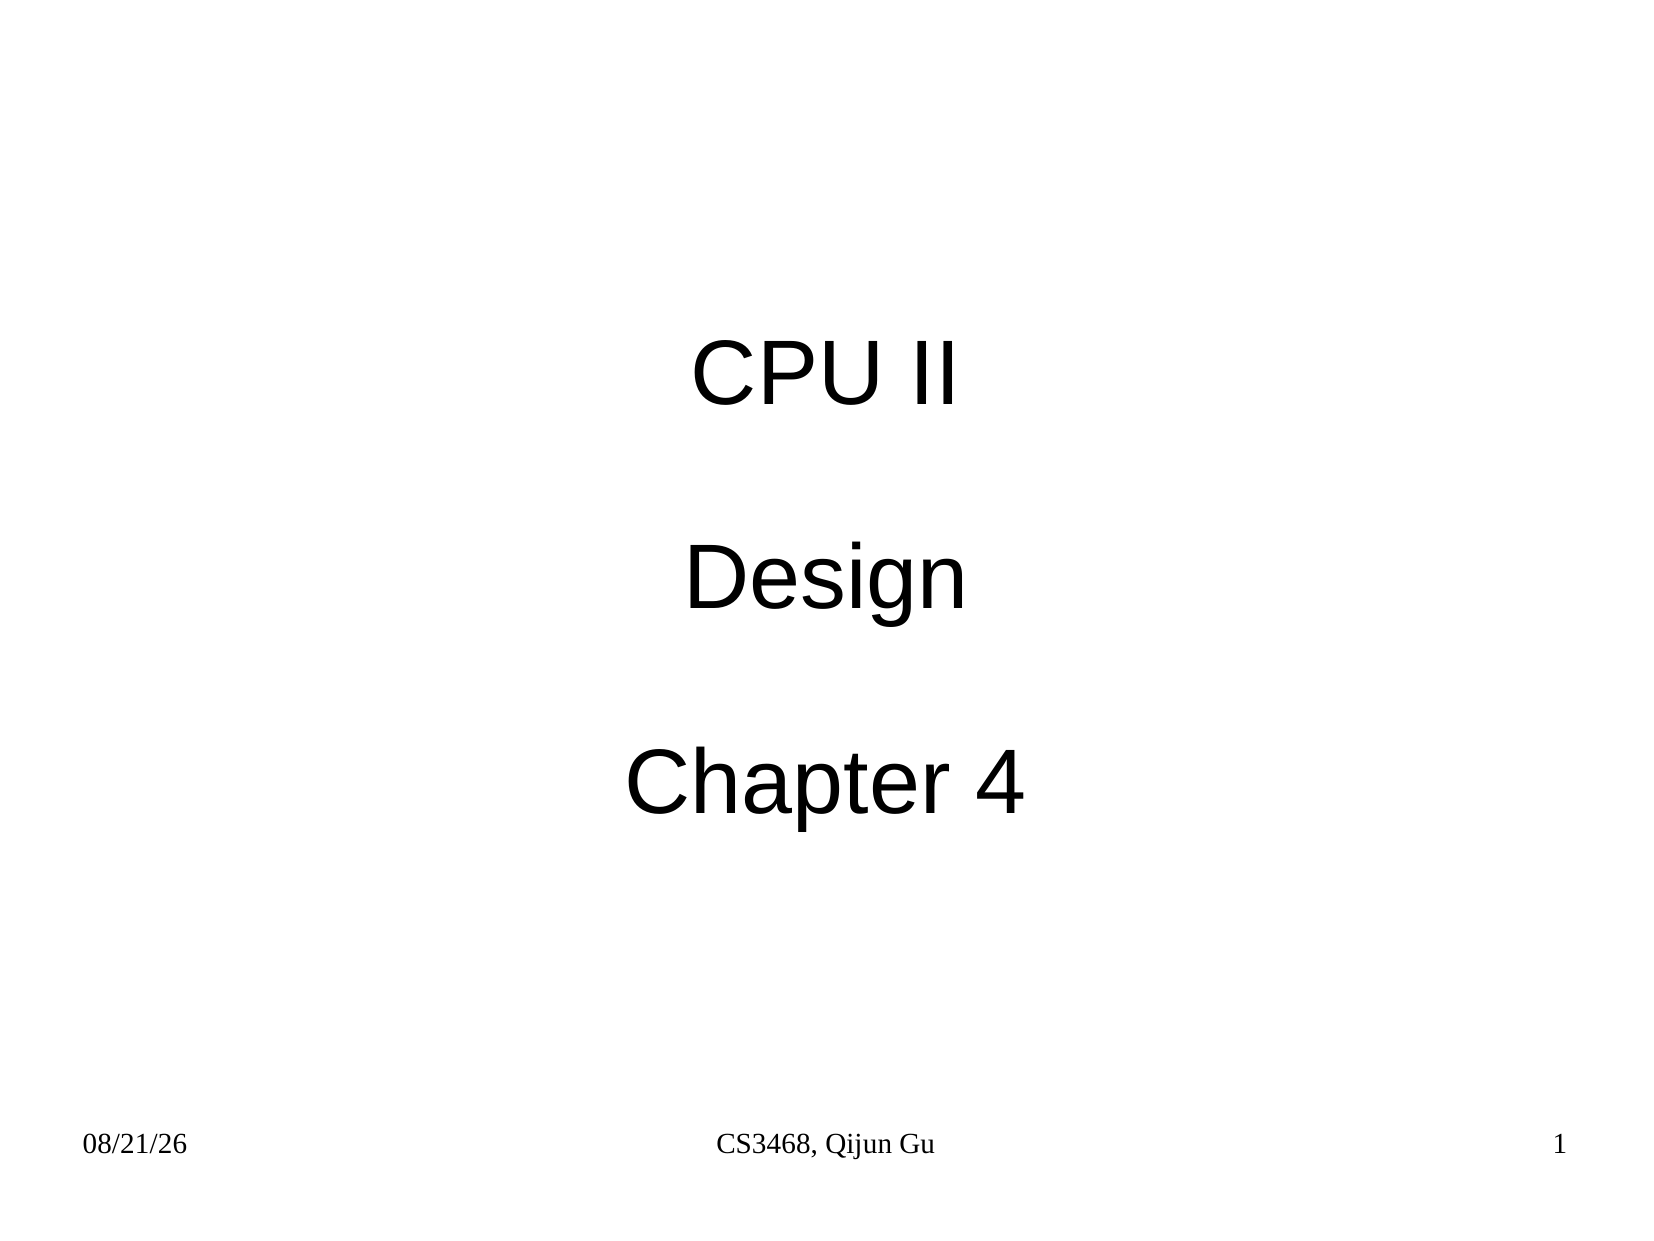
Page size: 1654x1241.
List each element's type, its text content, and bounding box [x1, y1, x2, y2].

text_box CPU II Design Chapter 4 [82, 56, 1570, 1101]
